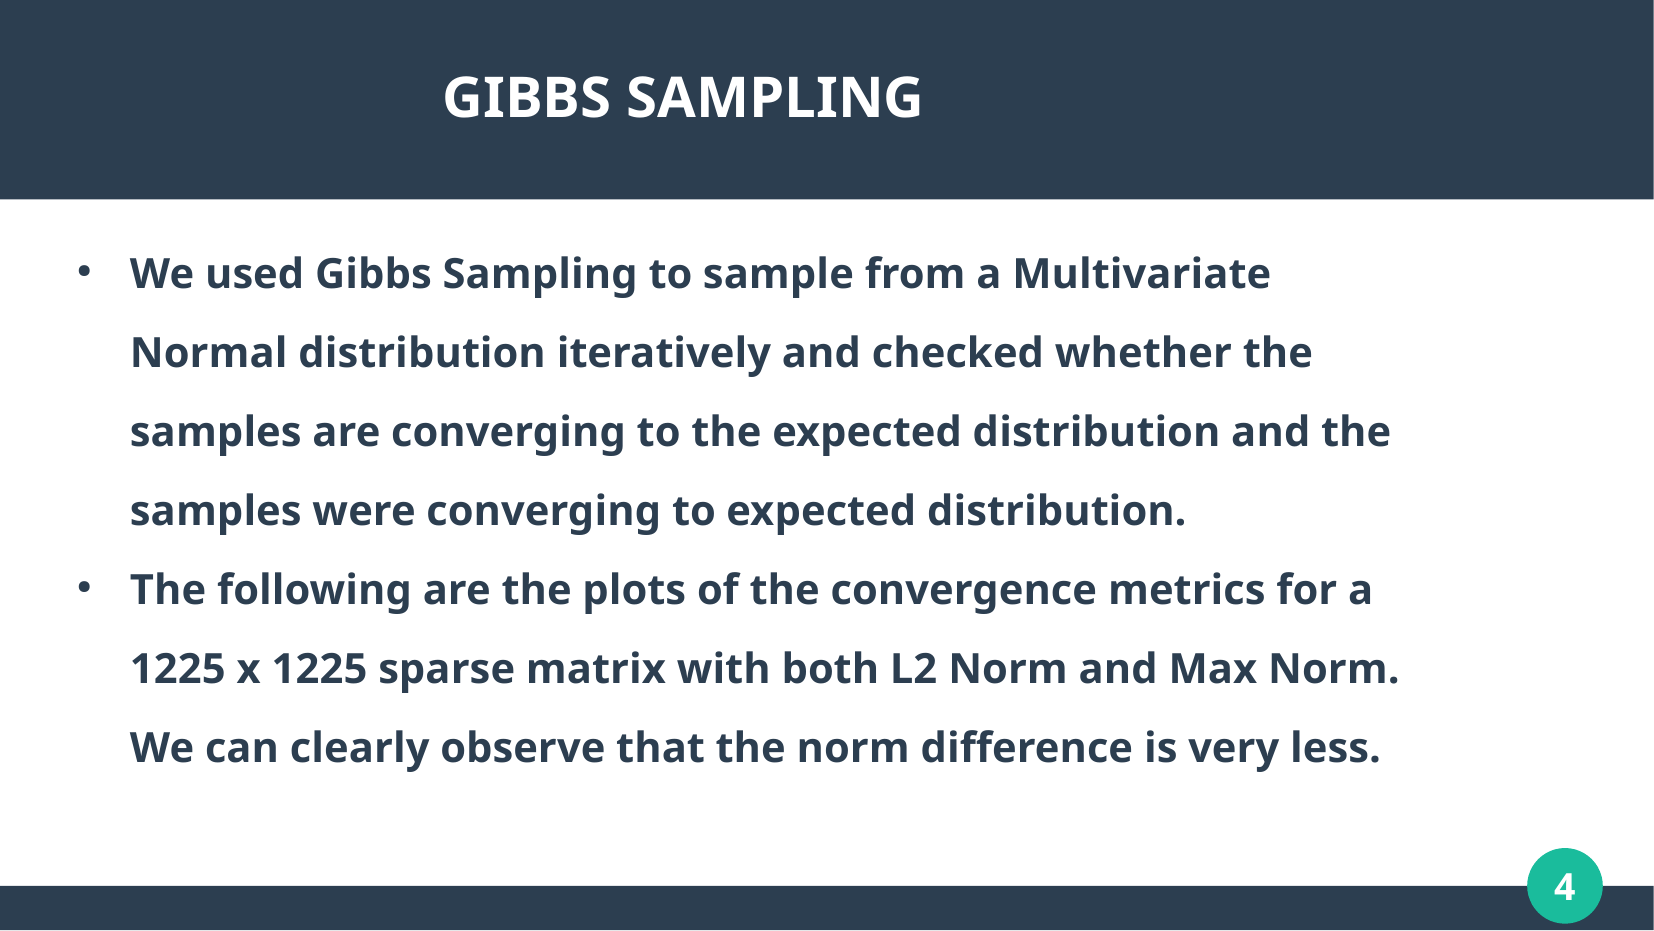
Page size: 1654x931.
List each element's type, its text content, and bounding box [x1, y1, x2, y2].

title GIBBS SAMPLING [59, 37, 1595, 156]
list We used Gibbs Sampling to sample from a Multivariate Normal distribution iteratively and checked whether the samples are converging to the expected distribution and the samples were converging to expected distribution. The following are the plots of the convergence metrics for a 1225 x 1225 sparse matrix with both L2 Norm and Max Norm. We can clearly observe that the norm difference is very less. [59, 243, 1595, 864]
